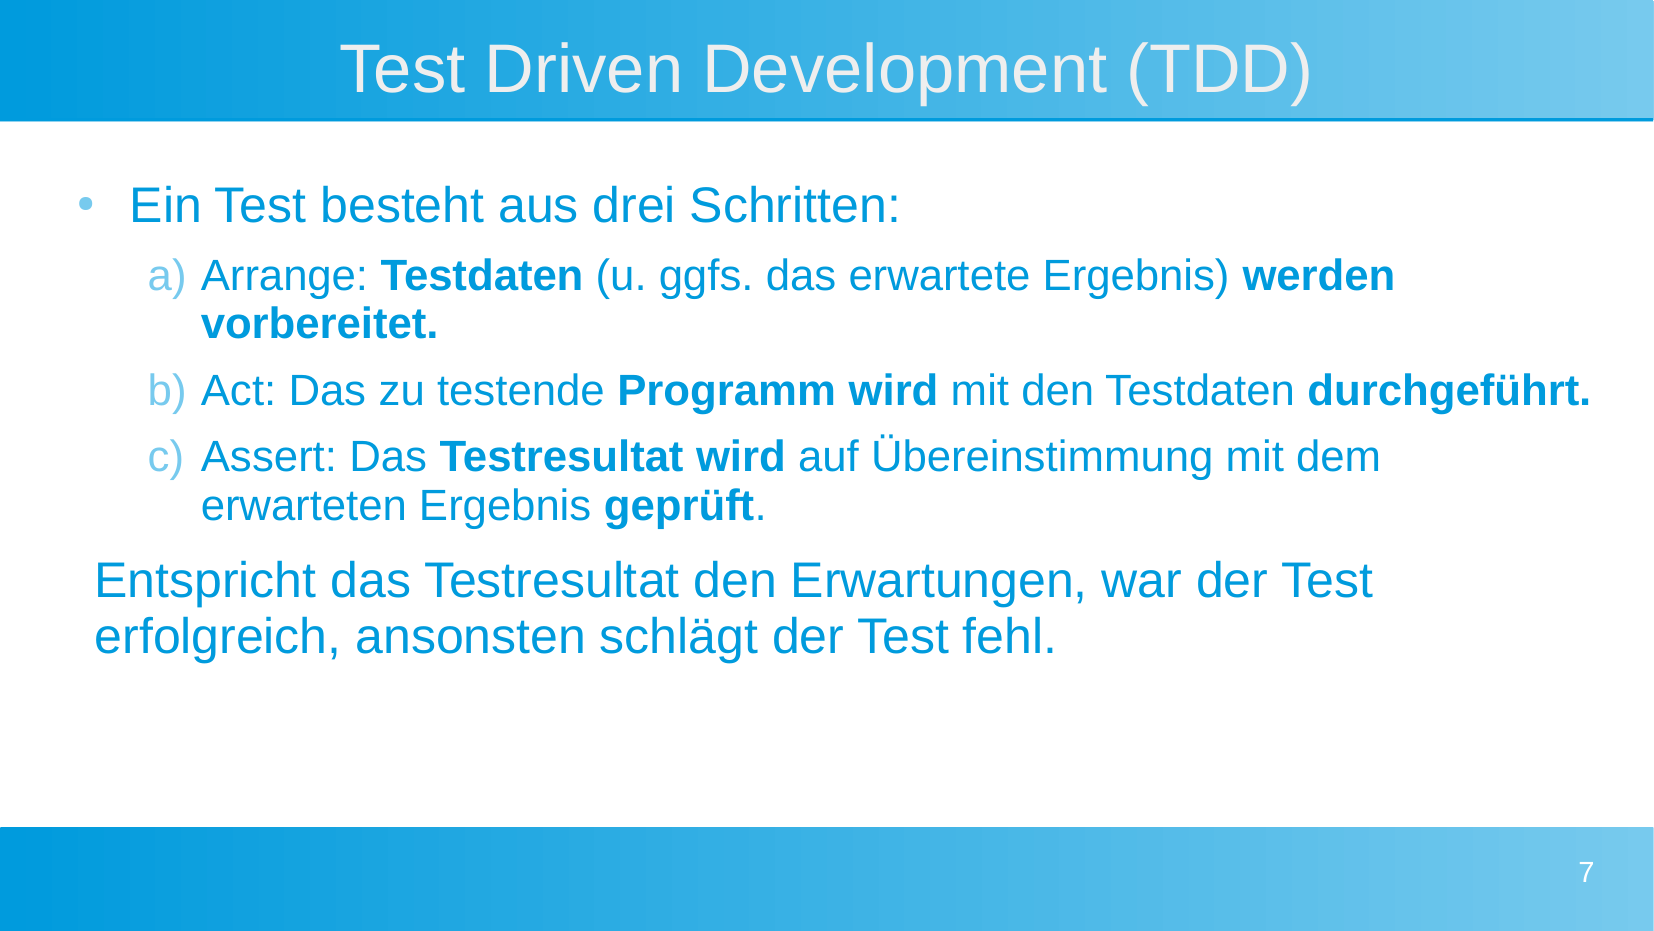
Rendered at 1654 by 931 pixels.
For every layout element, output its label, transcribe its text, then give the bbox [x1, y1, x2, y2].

list Ein Test besteht aus drei Schritten: Arrange: Testdaten (u. ggfs. das erwartete Ergebnis) werden vorbereitet. Act: Das zu testende Programm wird mit den Testdaten durchgeführt. Assert: Das Testresultat wird auf Übereinstimmung mit dem erwarteten Ergebnis geprüft. Entspricht das Testresultat den Erwartungen, war der Test erfolgreich, ansonsten schlägt der Test fehl. [59, 177, 1595, 768]
title Test Driven Development (TDD) [59, 29, 1595, 108]
